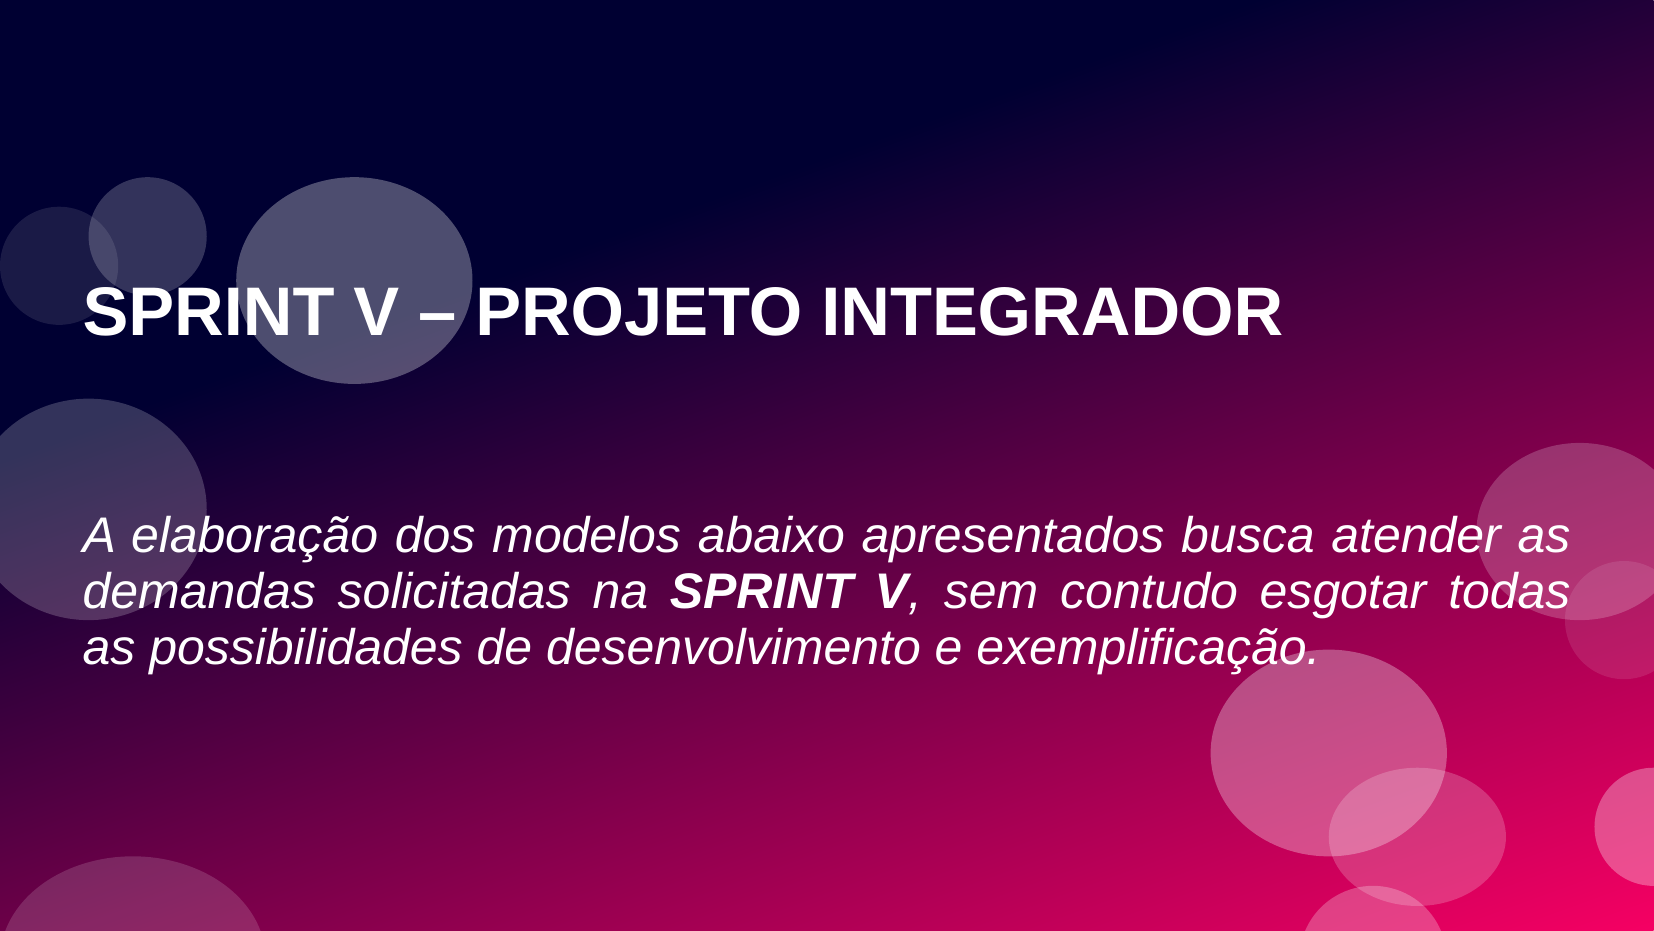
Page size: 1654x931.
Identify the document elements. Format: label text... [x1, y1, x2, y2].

subtitle A elaboração dos modelos abaixo apresentados busca atender as demandas solicitadas na SPRINT V, sem contudo esgotar todas as possibilidades de desenvolvimento e exemplificação. [82, 425, 1571, 758]
title SPRINT V – PROJETO INTEGRADOR [82, 234, 1571, 390]
